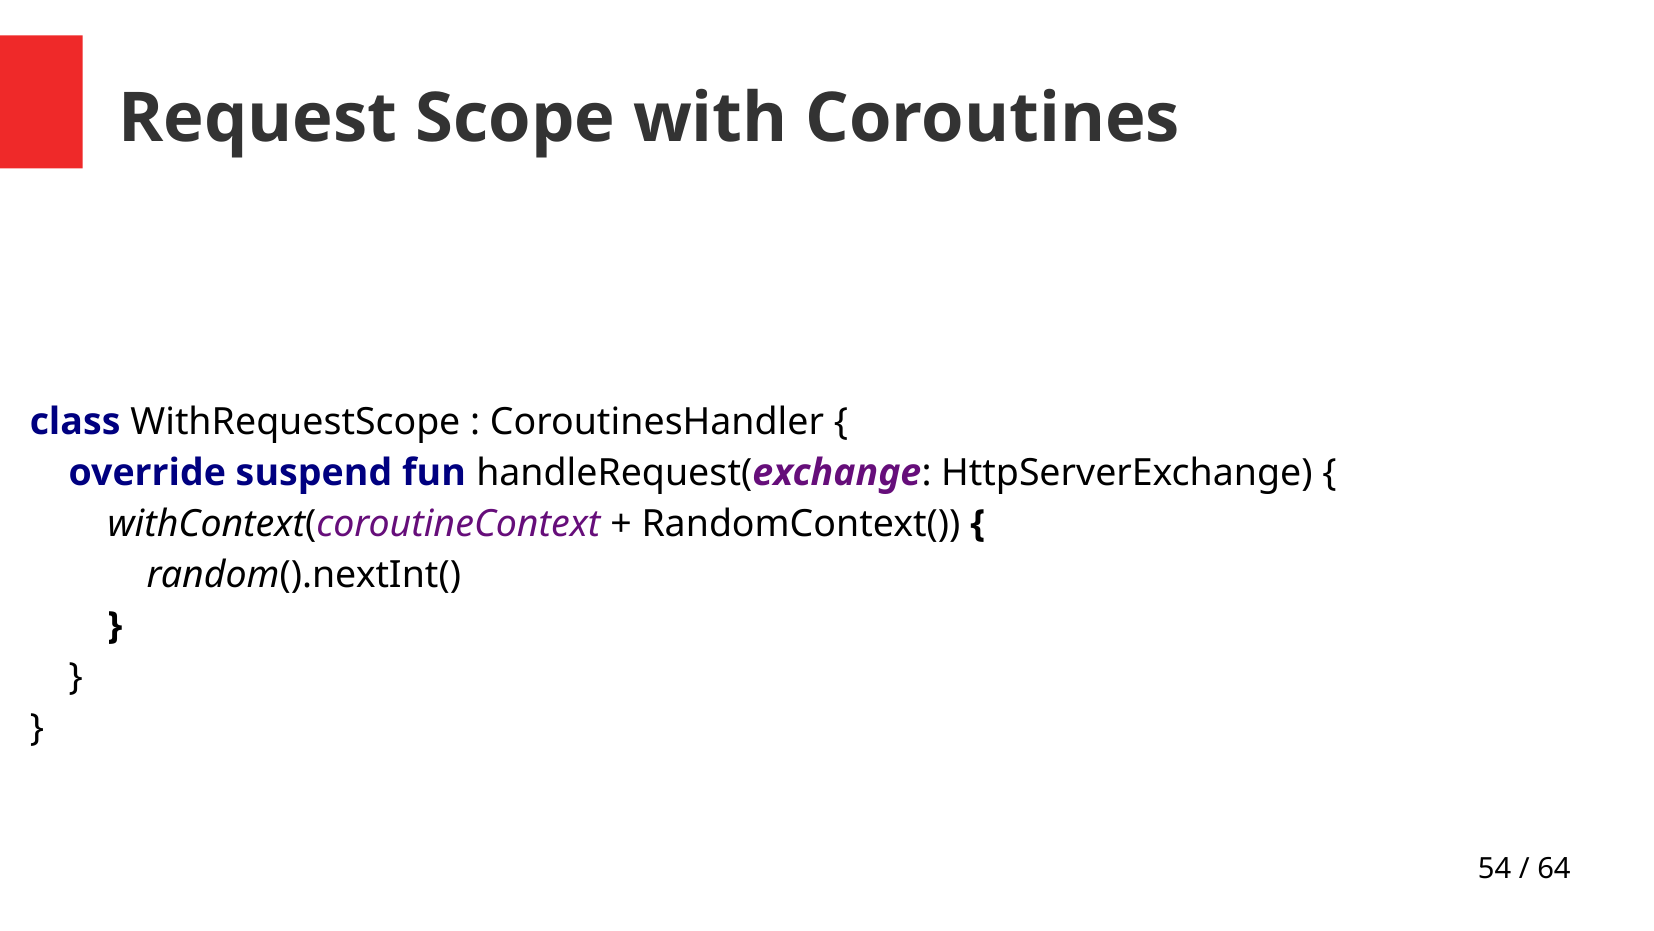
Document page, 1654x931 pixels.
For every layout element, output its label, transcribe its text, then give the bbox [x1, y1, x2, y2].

text_box class WithRequestScope : CoroutinesHandler { override suspend fun handleRequest(exchange: HttpServerExchange) { withContext(coroutineContext + RandomContext()) { random().nextInt() } } } [15, 387, 1636, 853]
title Request Scope with Coroutines [118, 37, 1571, 193]
